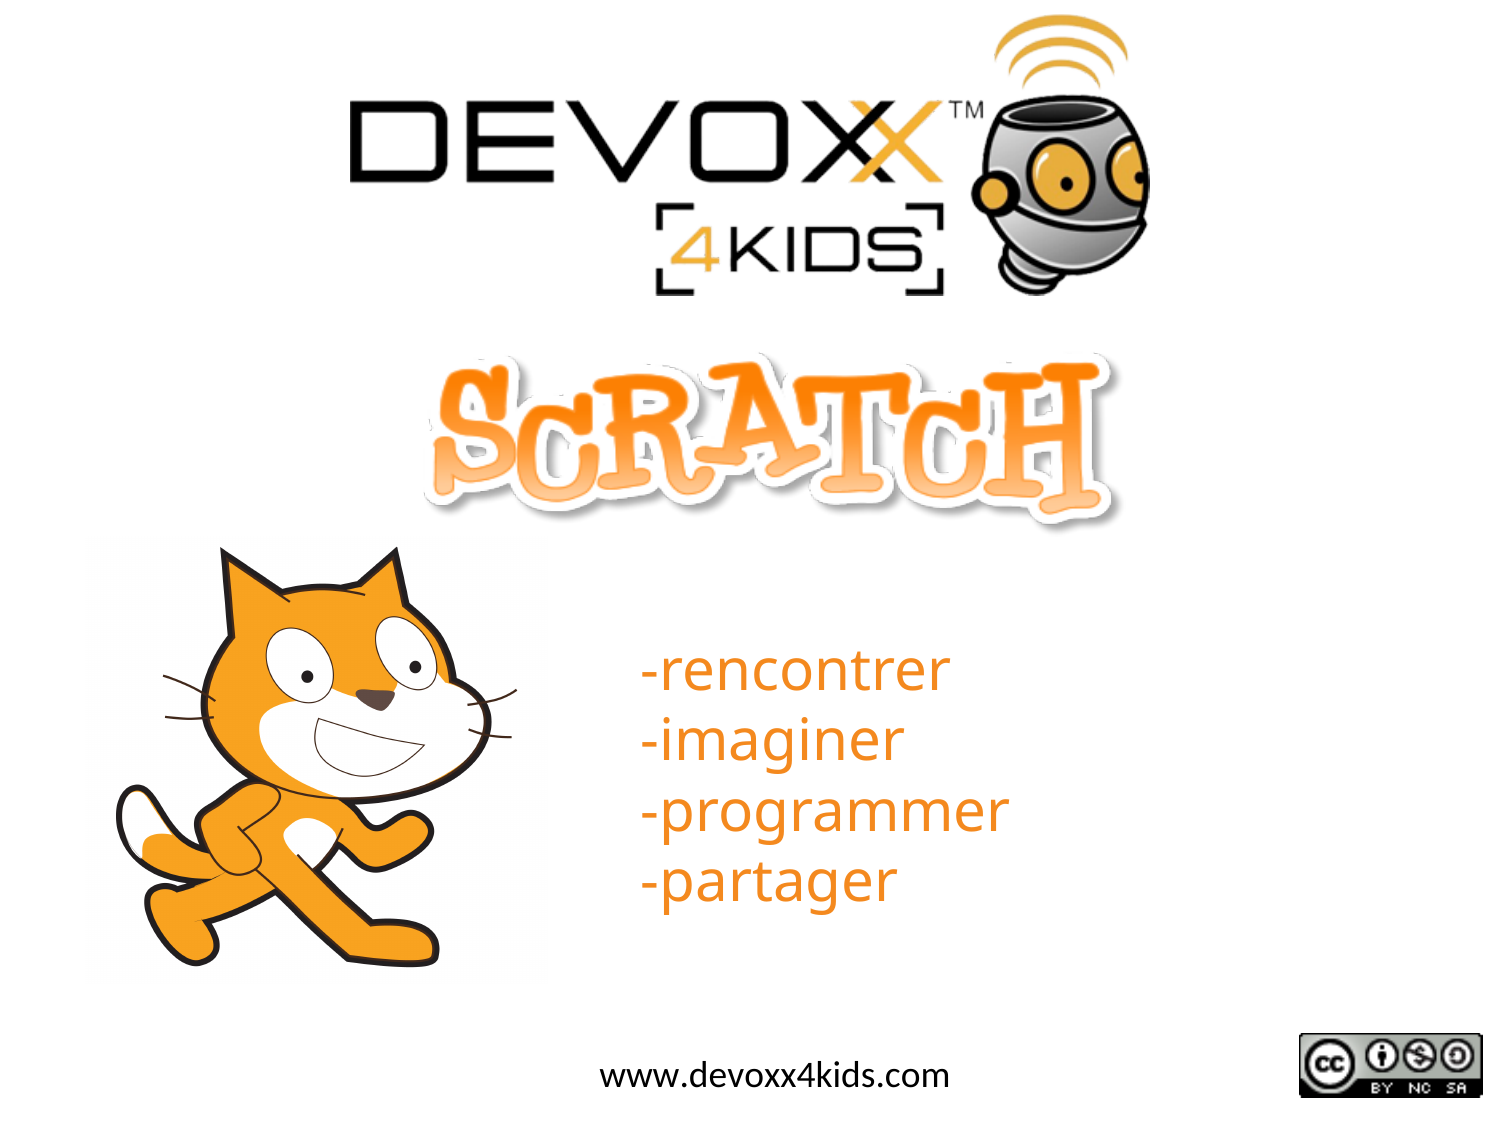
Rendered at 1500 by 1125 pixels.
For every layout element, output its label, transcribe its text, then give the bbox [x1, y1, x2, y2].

text_box -rencontrer -imaginer -programmer -partager [625, 637, 1309, 926]
picture [85, 349, 1126, 984]
picture [1299, 1033, 1483, 1099]
picture [350, 14, 1150, 296]
